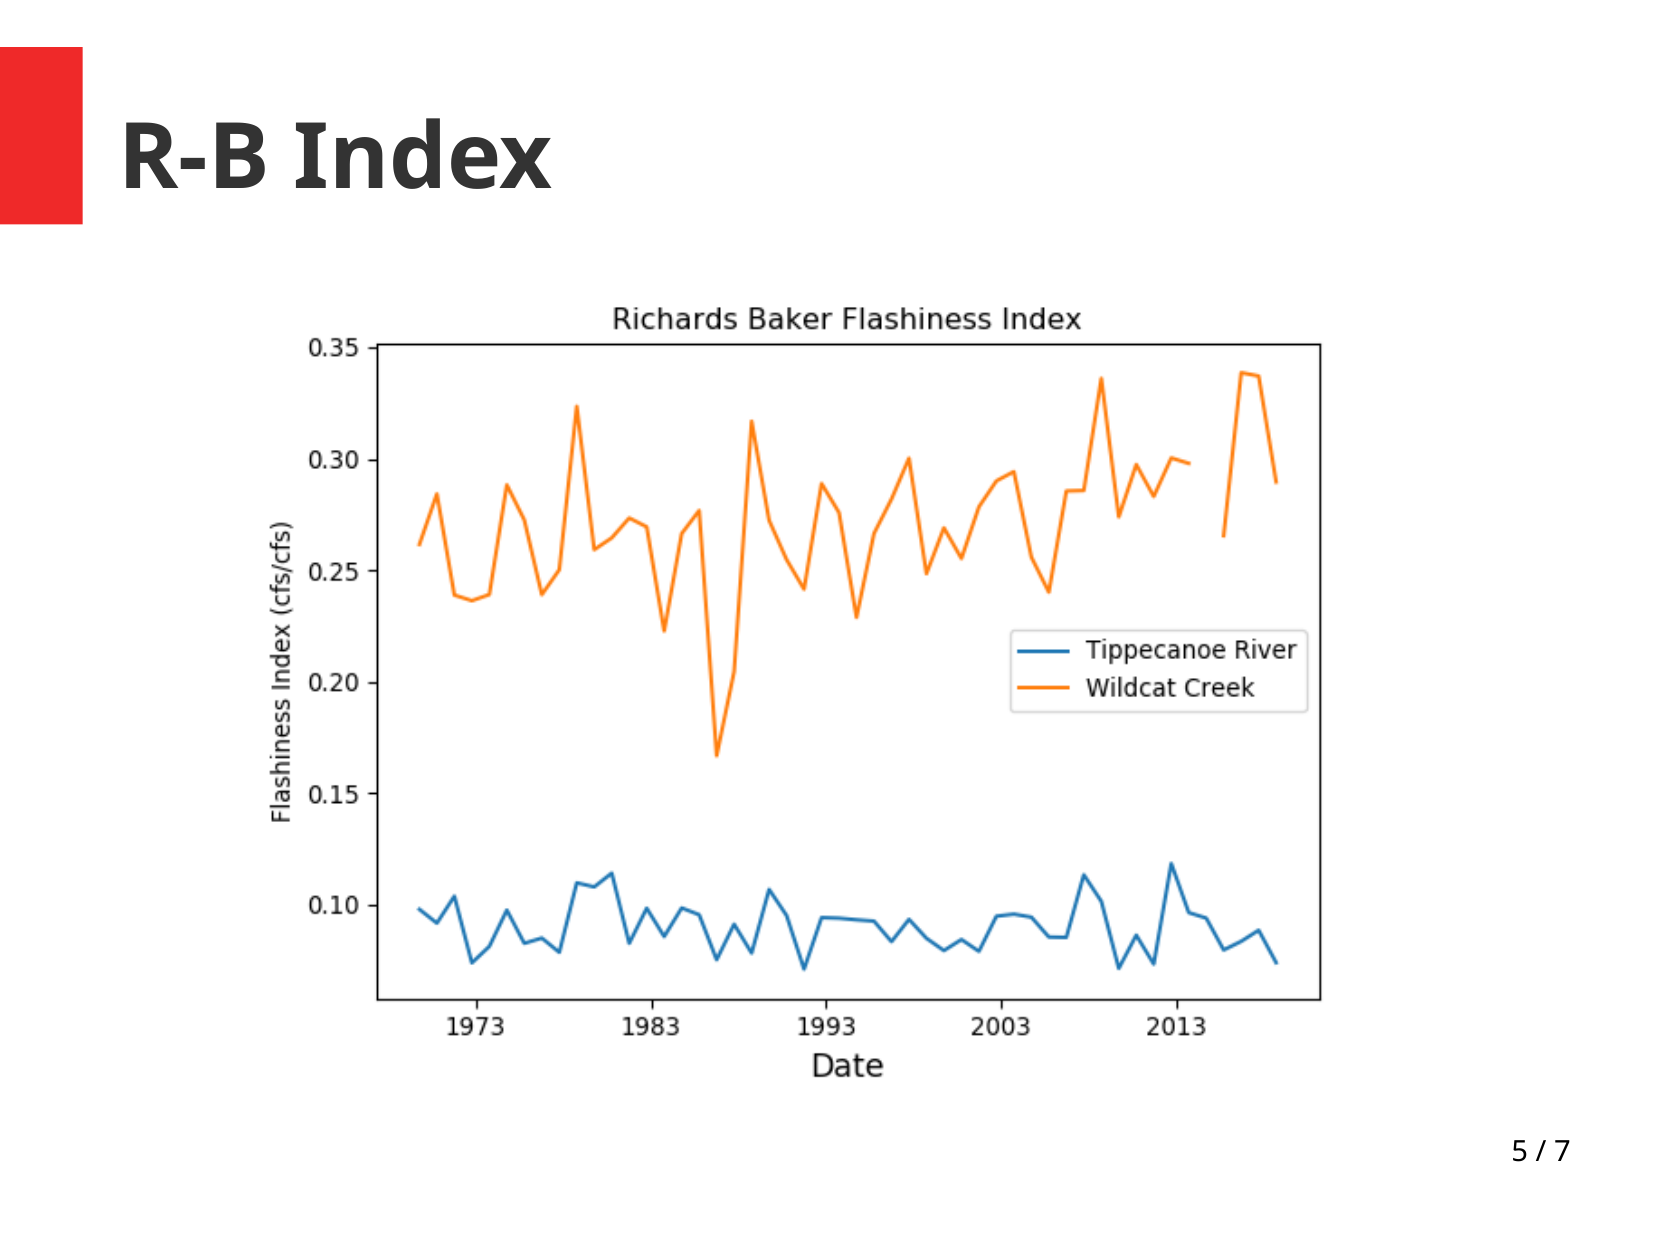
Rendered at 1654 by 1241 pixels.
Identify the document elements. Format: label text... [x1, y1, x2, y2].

picture [225, 239, 1441, 1108]
title R-B Index [118, 49, 1571, 257]
